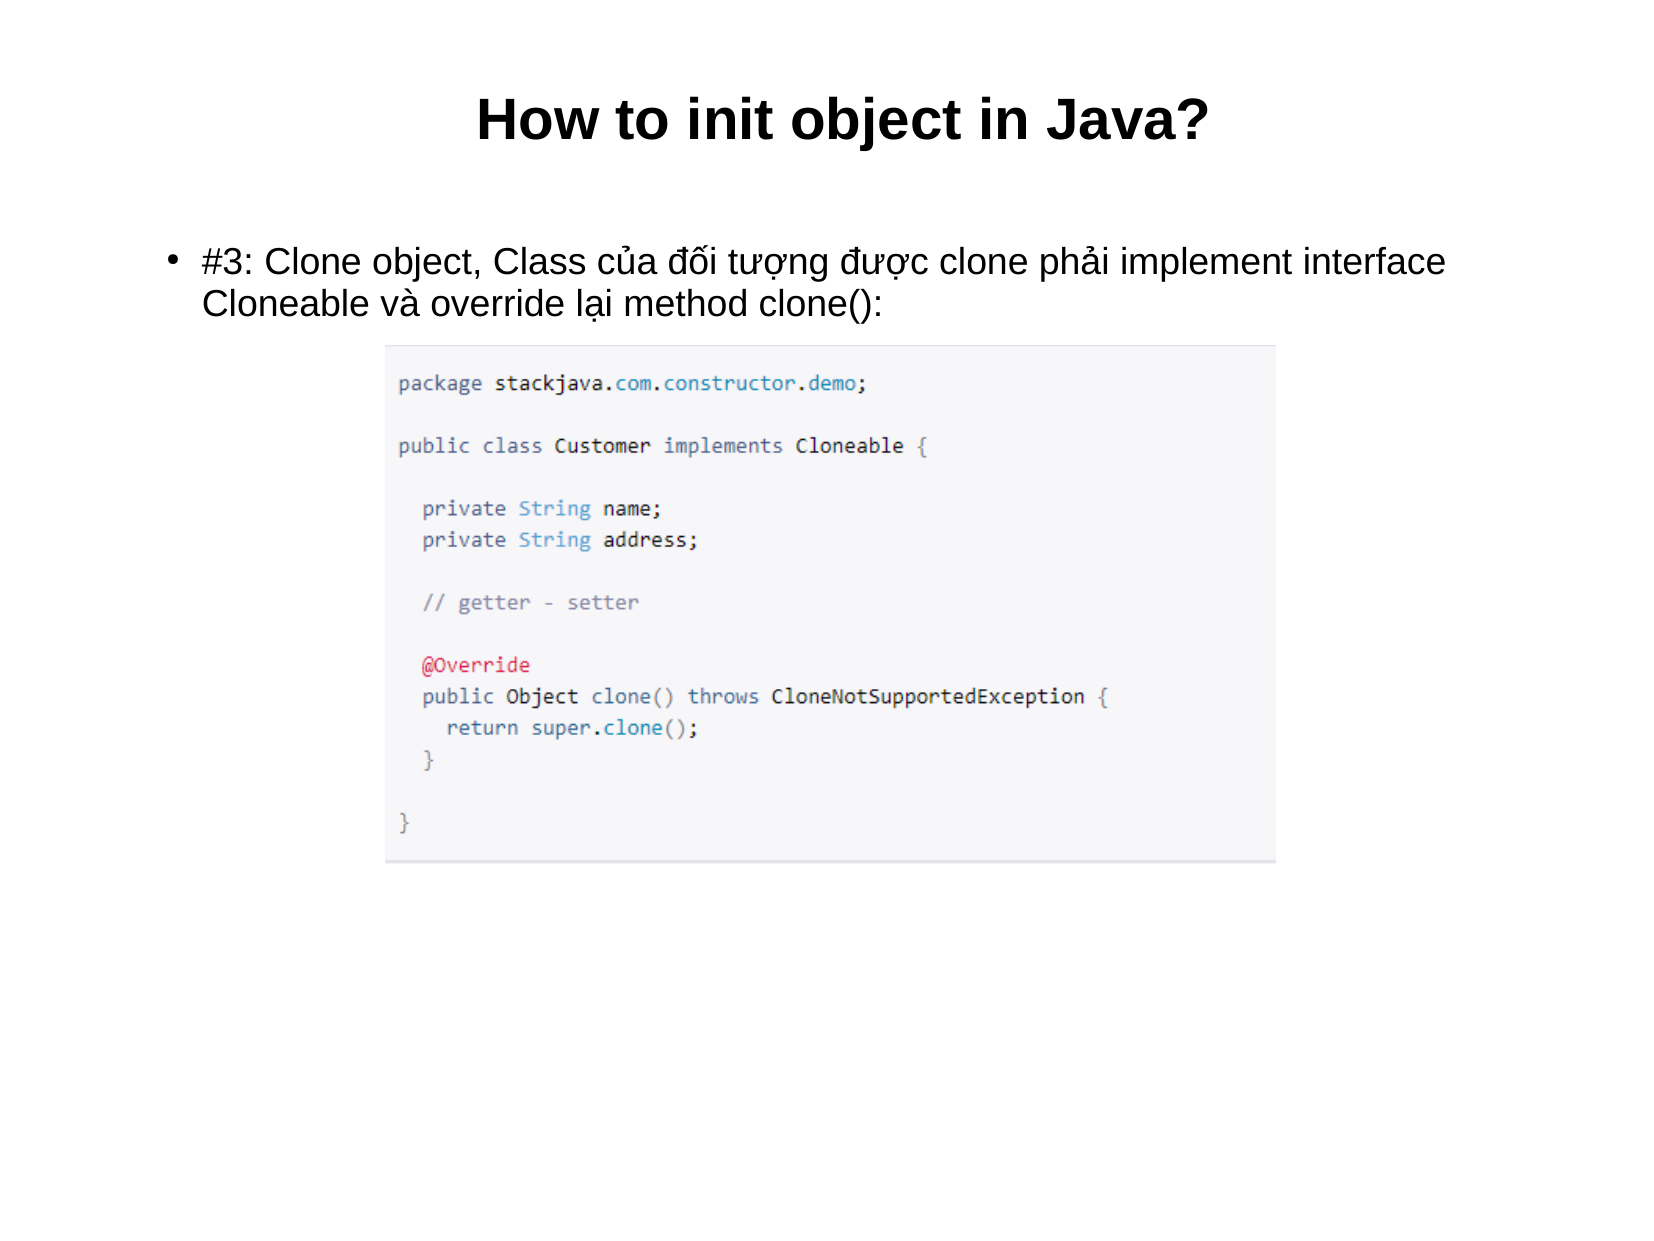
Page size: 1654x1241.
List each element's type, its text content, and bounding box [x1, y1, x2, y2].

text_box #3: Clone object, Class của đối tượng được clone phải implement interface Cloneable và override lại method clone(): [151, 232, 1606, 1198]
picture [385, 345, 1276, 865]
title How to init object in Java? [82, 49, 1571, 181]
